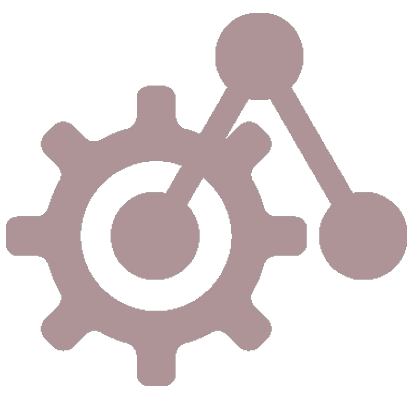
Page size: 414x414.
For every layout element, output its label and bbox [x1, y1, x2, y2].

picture [6, 13, 407, 386]
